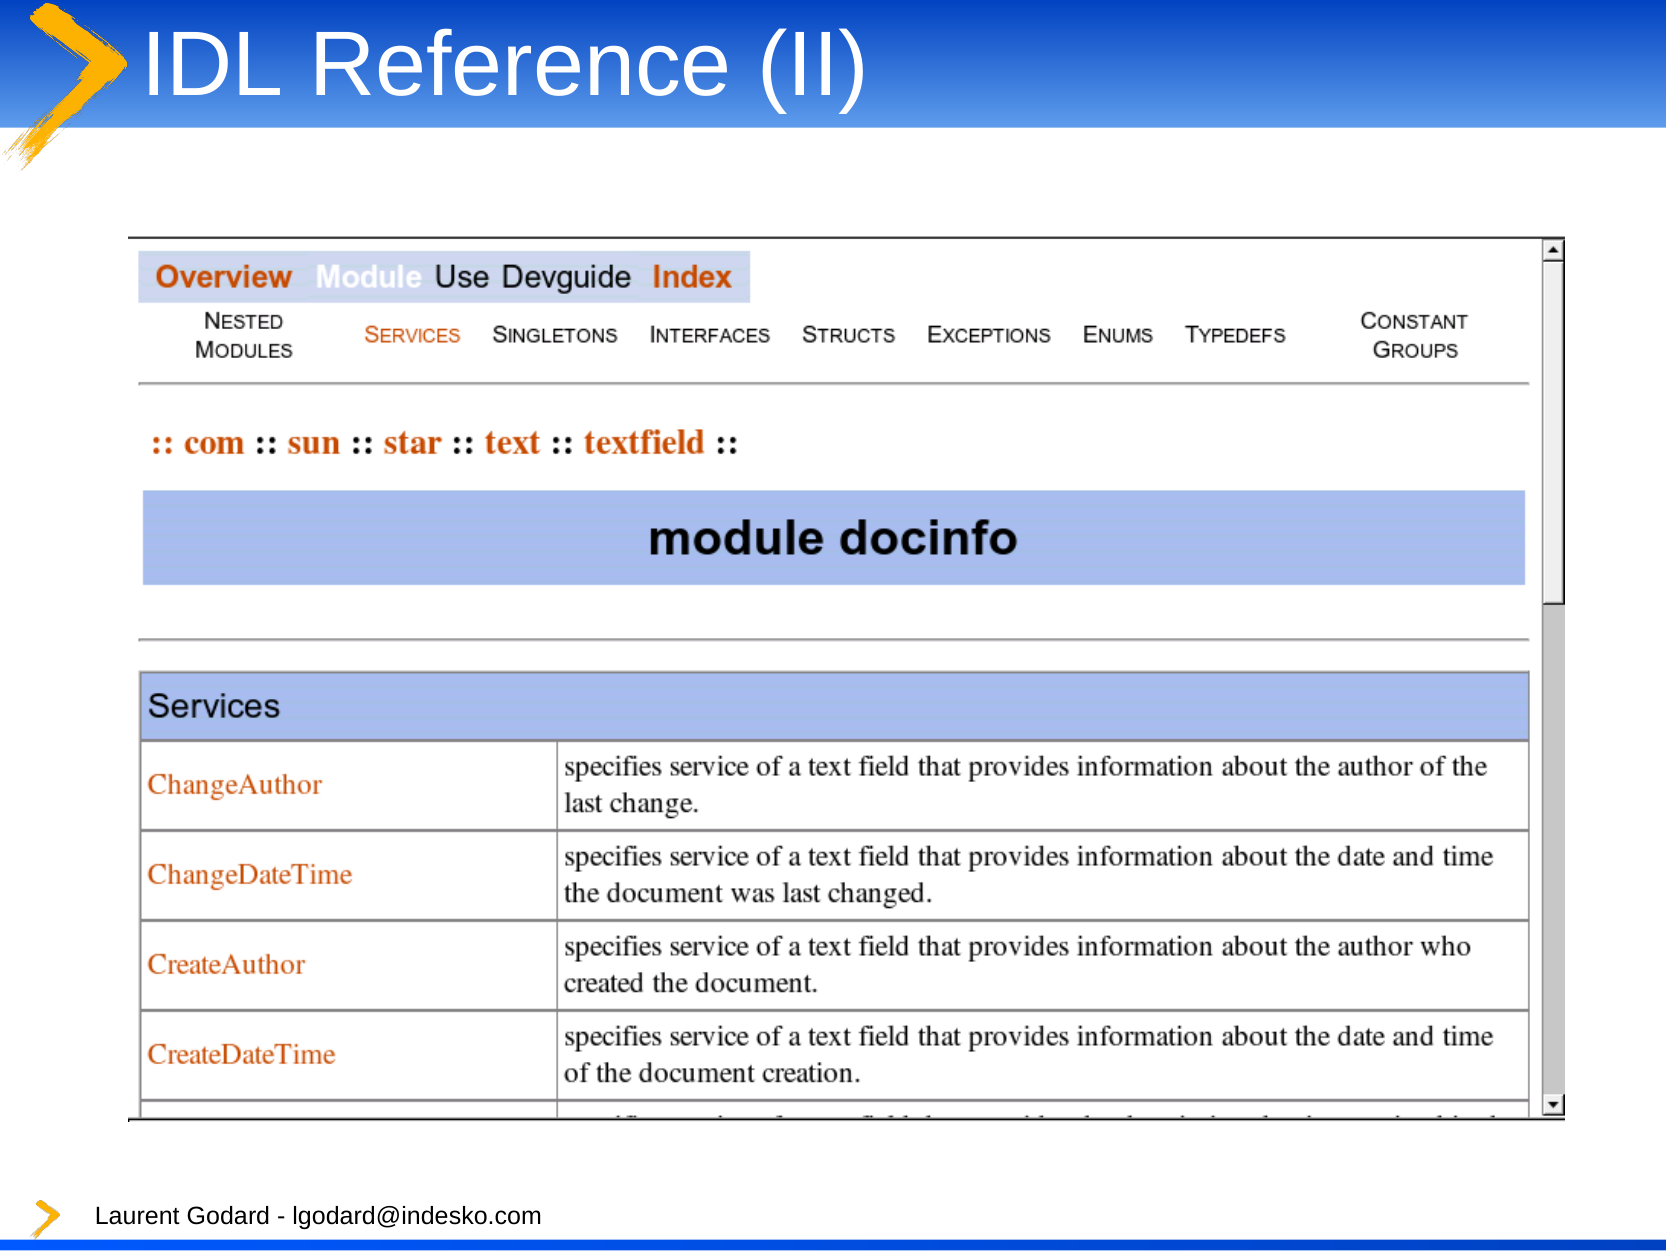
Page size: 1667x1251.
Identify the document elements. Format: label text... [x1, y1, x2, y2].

picture [128, 236, 1565, 1123]
picture [29, 1200, 60, 1241]
picture [2, 2, 128, 172]
title IDL Reference (II) [137, 0, 1585, 174]
